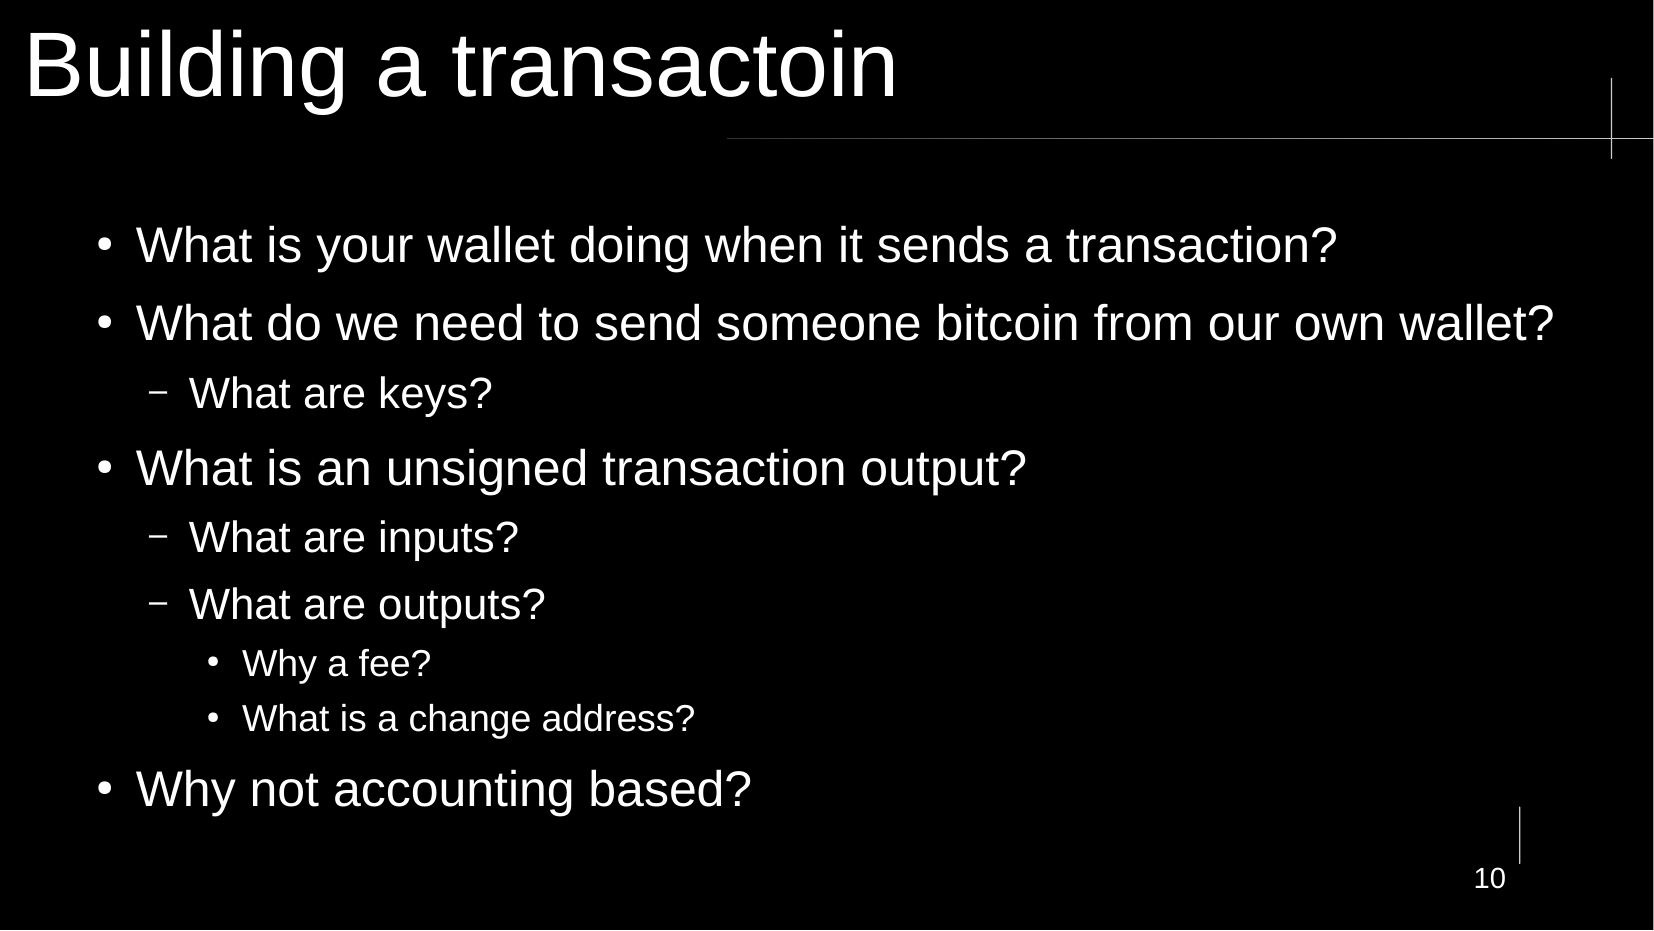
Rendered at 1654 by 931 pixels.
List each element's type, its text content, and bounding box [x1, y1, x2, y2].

title Building a transactoin [23, 11, 1589, 119]
list What is your wallet doing when it sends a transaction? What do we need to send someone bitcoin from our own wallet? What are keys? What is an unsigned transaction output? What are inputs? What are outputs? Why a fee? What is a change address? Why not accounting based? [82, 217, 1571, 826]
